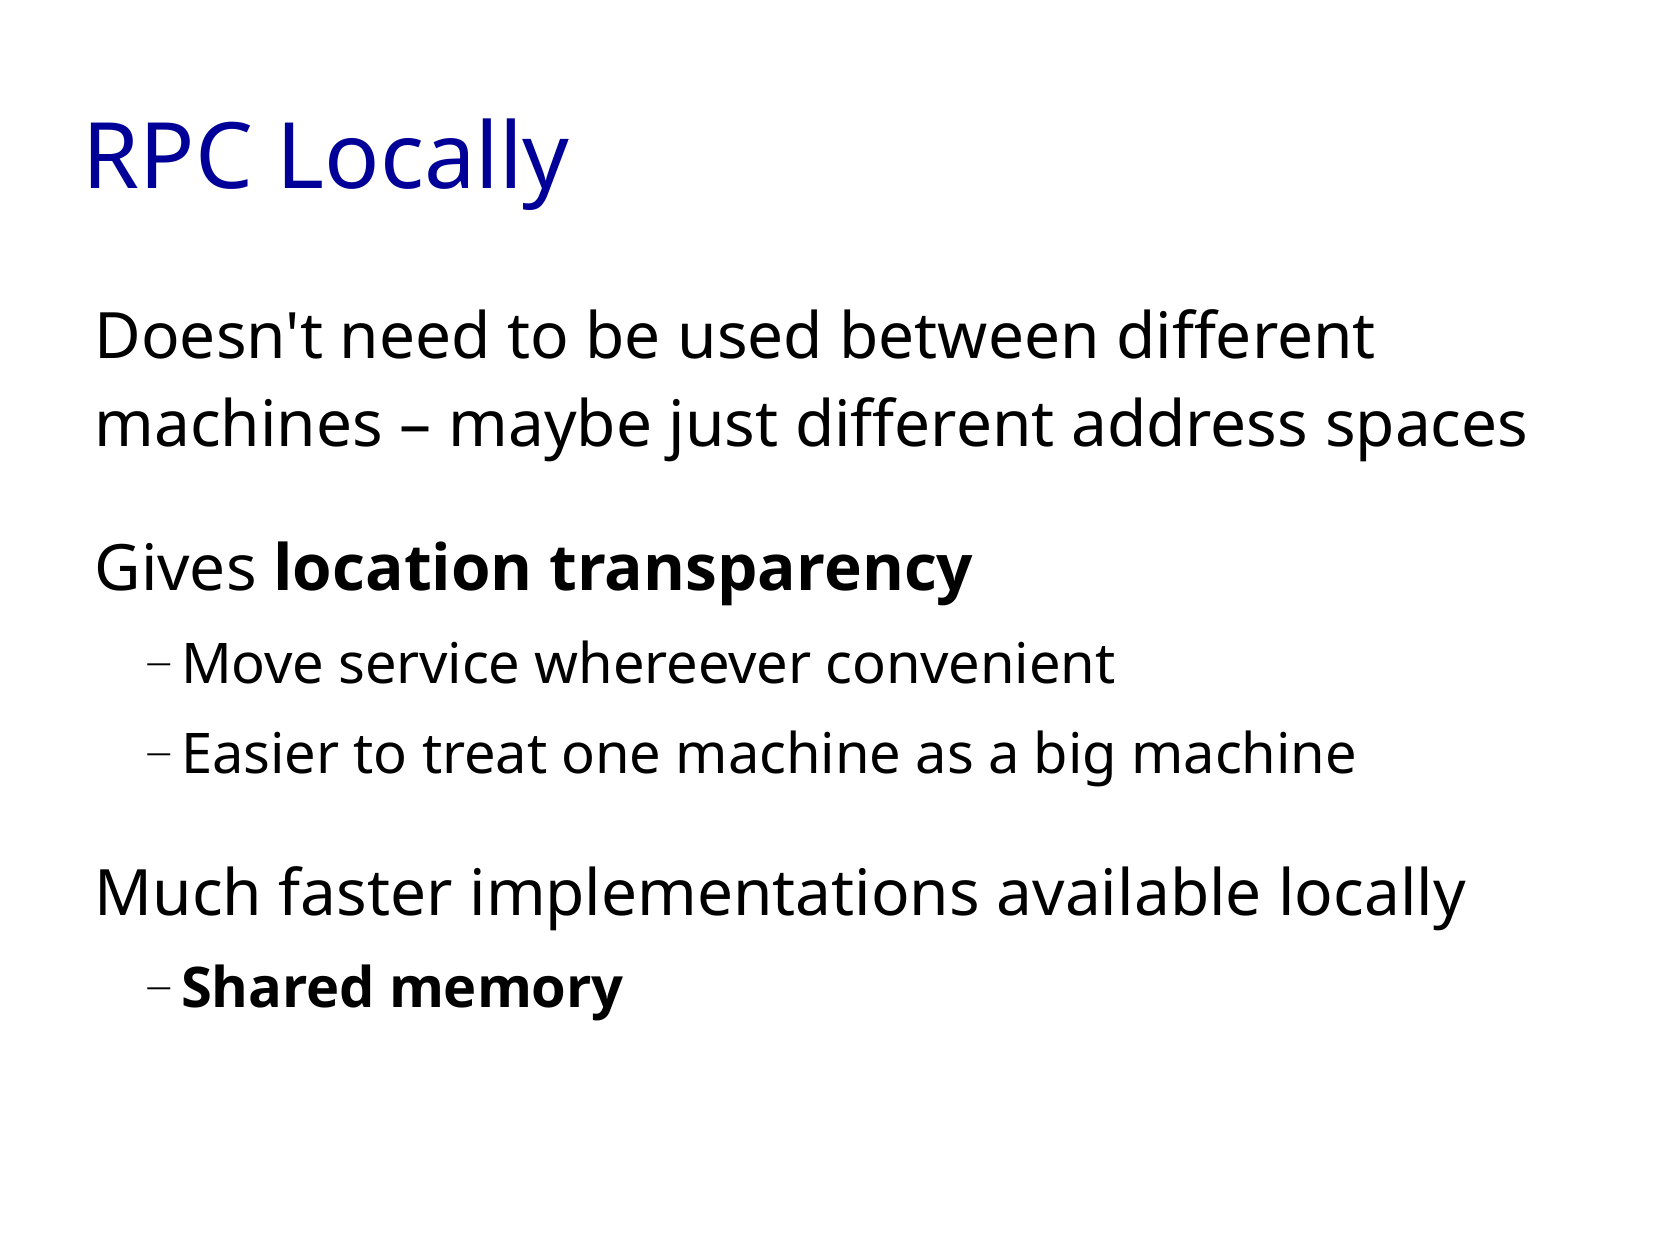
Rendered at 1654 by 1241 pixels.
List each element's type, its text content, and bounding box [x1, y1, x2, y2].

title RPC Locally [82, 49, 1571, 257]
list Doesn't need to be used between different machines – maybe just different address spaces Gives location transparency Move service whereever convenient Easier to treat one machine as a big machine Much faster implementations available locally Shared memory [60, 290, 1571, 1096]
